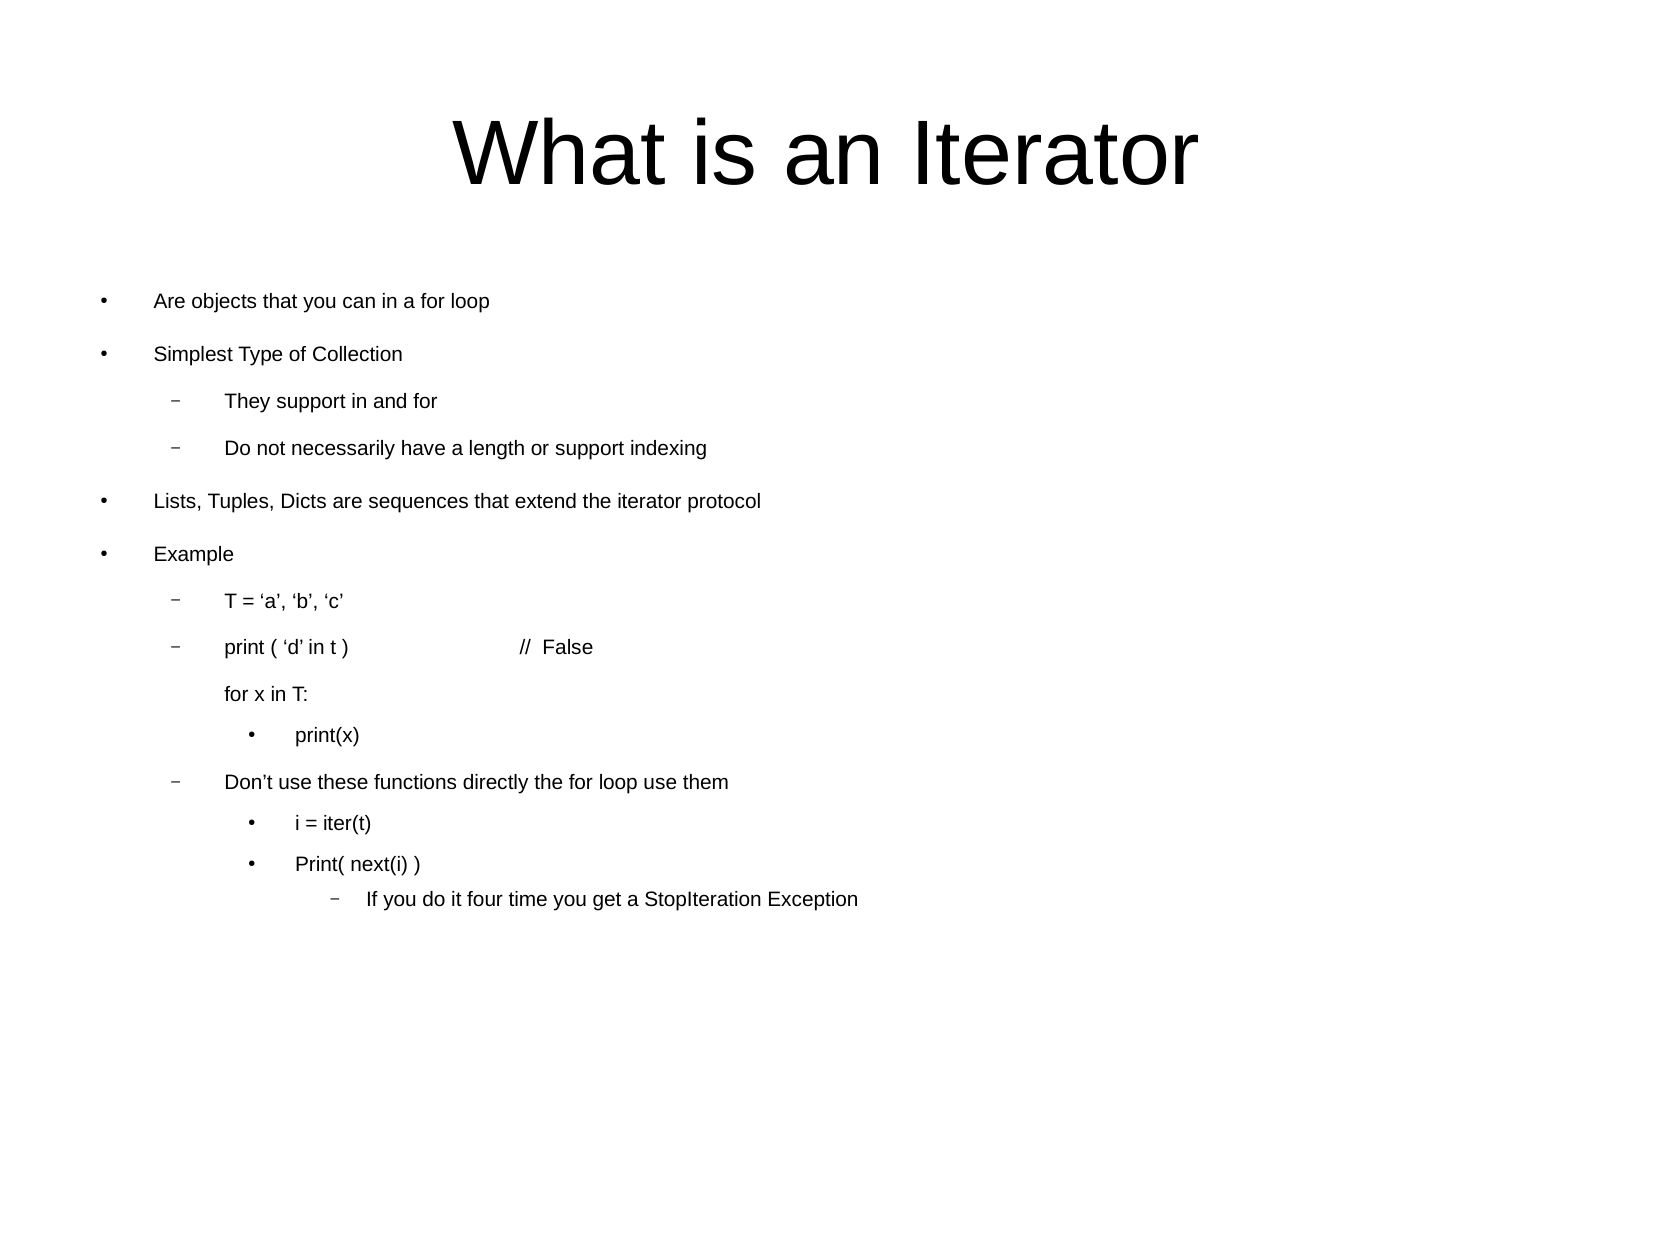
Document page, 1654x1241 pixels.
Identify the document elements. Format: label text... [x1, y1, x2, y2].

list Are objects that you can in a for loop Simplest Type of Collection They support in and for Do not necessarily have a length or support indexing Lists, Tuples, Dicts are sequences that extend the iterator protocol Example T = ‘a’, ‘b’, ‘c’ print ( ‘d’ in t ) // False for x in T: print(x) Don’t use these functions directly the for loop use them i = iter(t) Print( next(i) ) If you do it four time you get a StopIteration Exception [82, 290, 1571, 1205]
title What is an Iterator [82, 49, 1571, 257]
